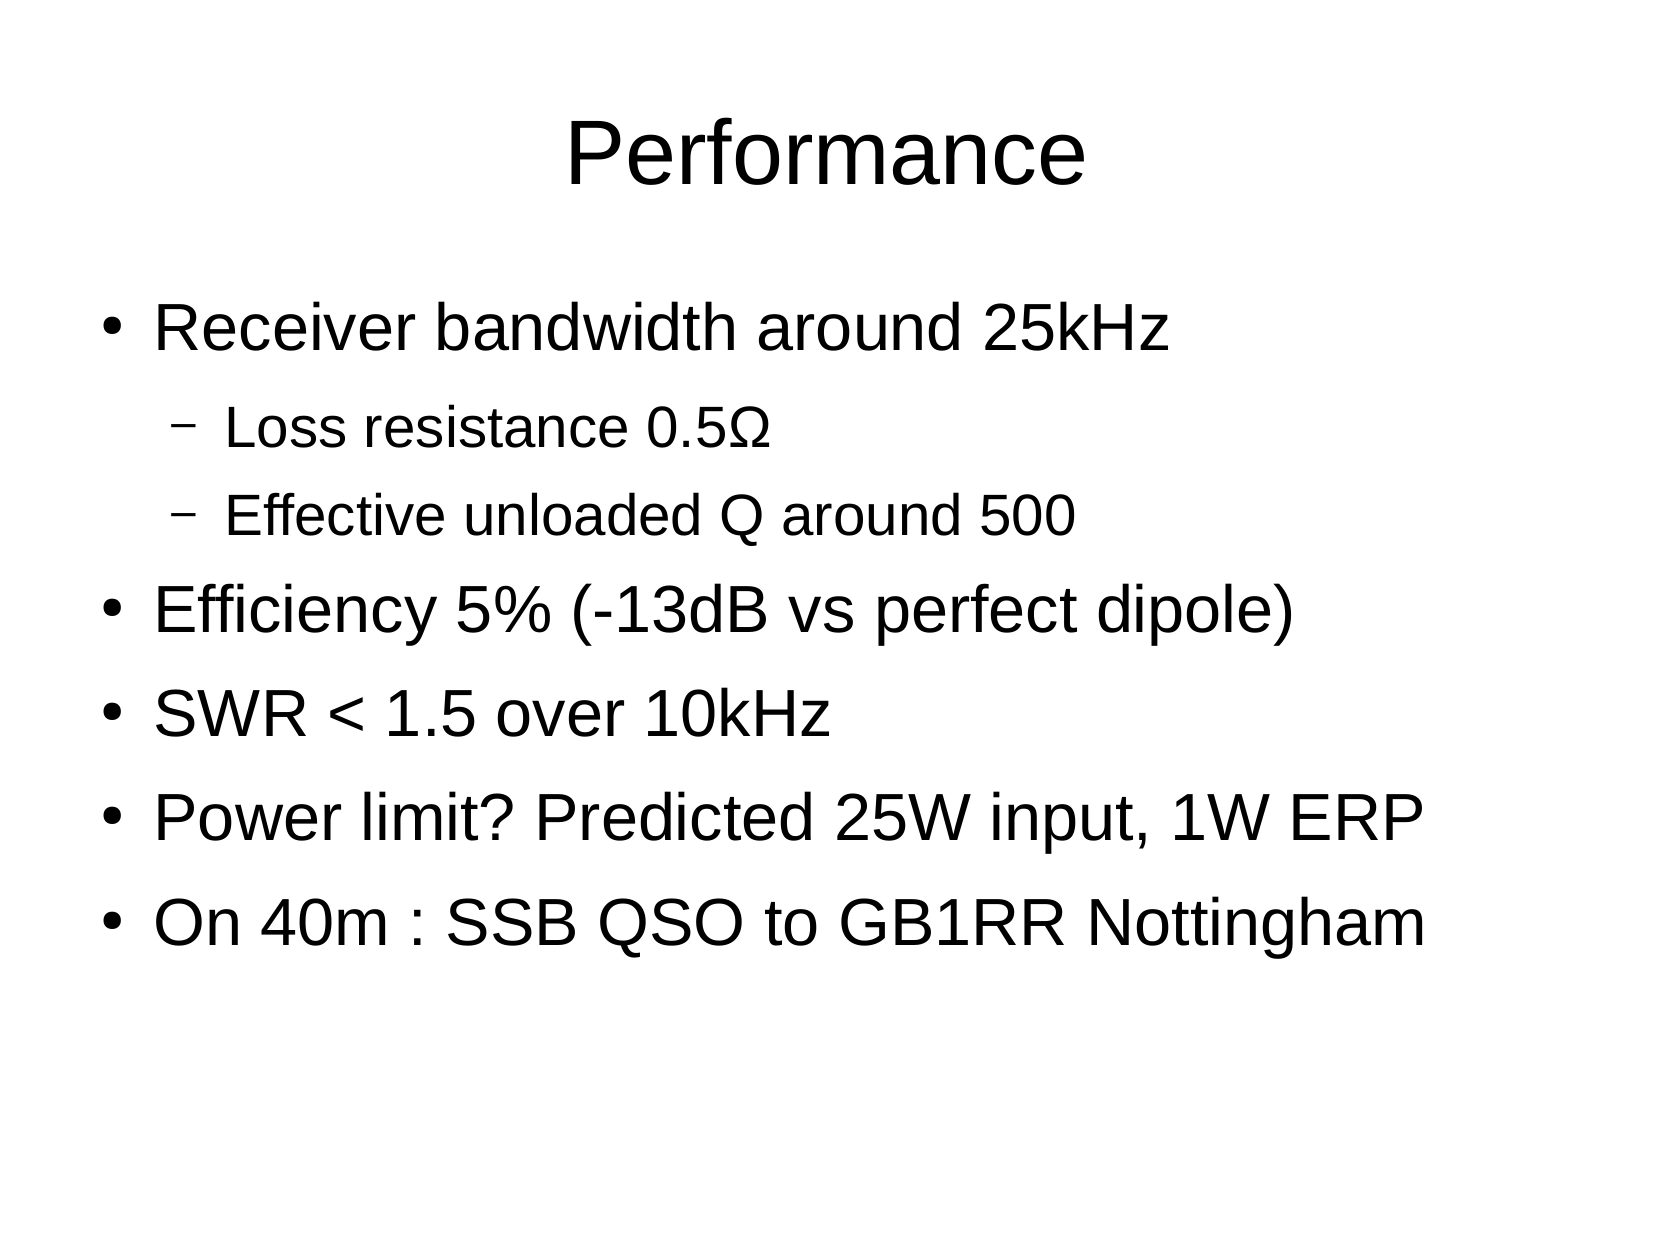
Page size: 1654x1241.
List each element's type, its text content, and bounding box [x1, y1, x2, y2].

list Receiver bandwidth around 25kHz Loss resistance 0.5Ω Effective unloaded Q around 500 Efficiency 5% (-13dB vs perfect dipole) SWR < 1.5 over 10kHz Power limit? Predicted 25W input, 1W ERP On 40m : SSB QSO to GB1RR Nottingham [82, 290, 1571, 1010]
title Performance [82, 49, 1571, 257]
